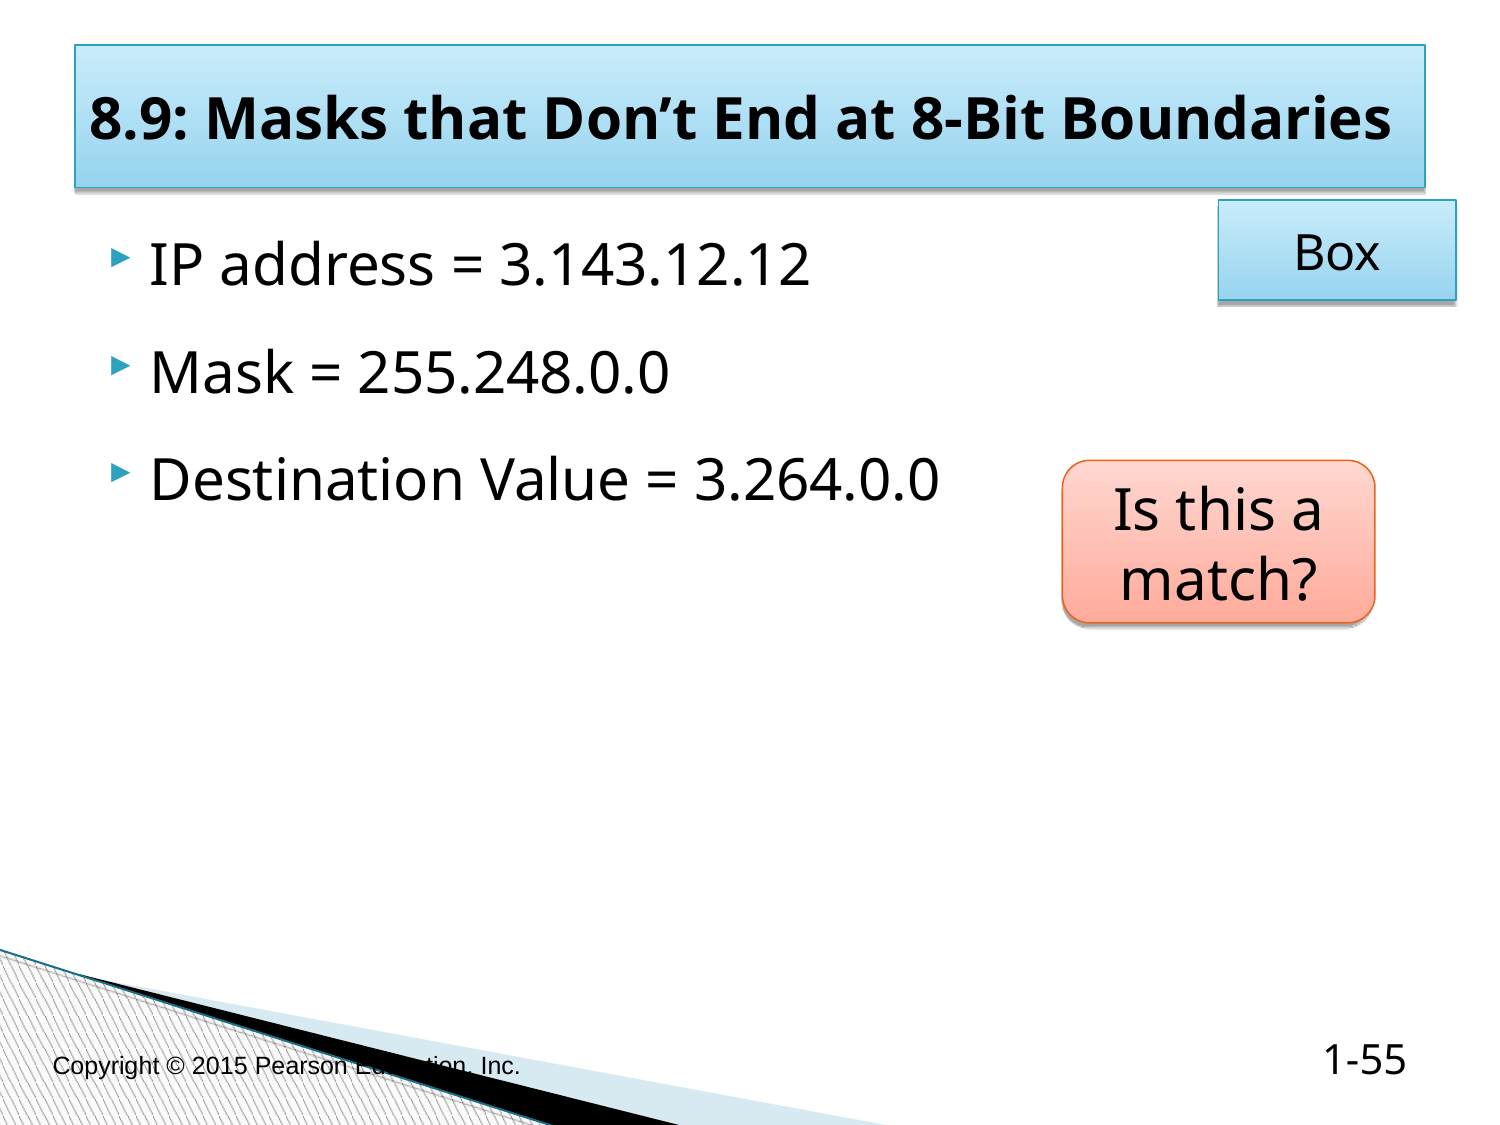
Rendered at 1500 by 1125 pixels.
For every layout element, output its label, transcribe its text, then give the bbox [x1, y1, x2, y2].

picture [0, 952, 543, 1125]
slide_number 1-<number> [1287, 1037, 1423, 1098]
list IP address = 3.143.12.12 Mask = 255.248.0.0 Destination Value = 3.264.0.0 [75, 220, 1425, 963]
footer Copyright © 2015 Pearson Education, Inc. [37, 1040, 550, 1088]
title 8.9: Masks that Don’t End at 8-Bit Boundaries [75, 45, 1425, 188]
text_box Is this a match? [1062, 460, 1375, 623]
text_box Box [1218, 200, 1457, 300]
